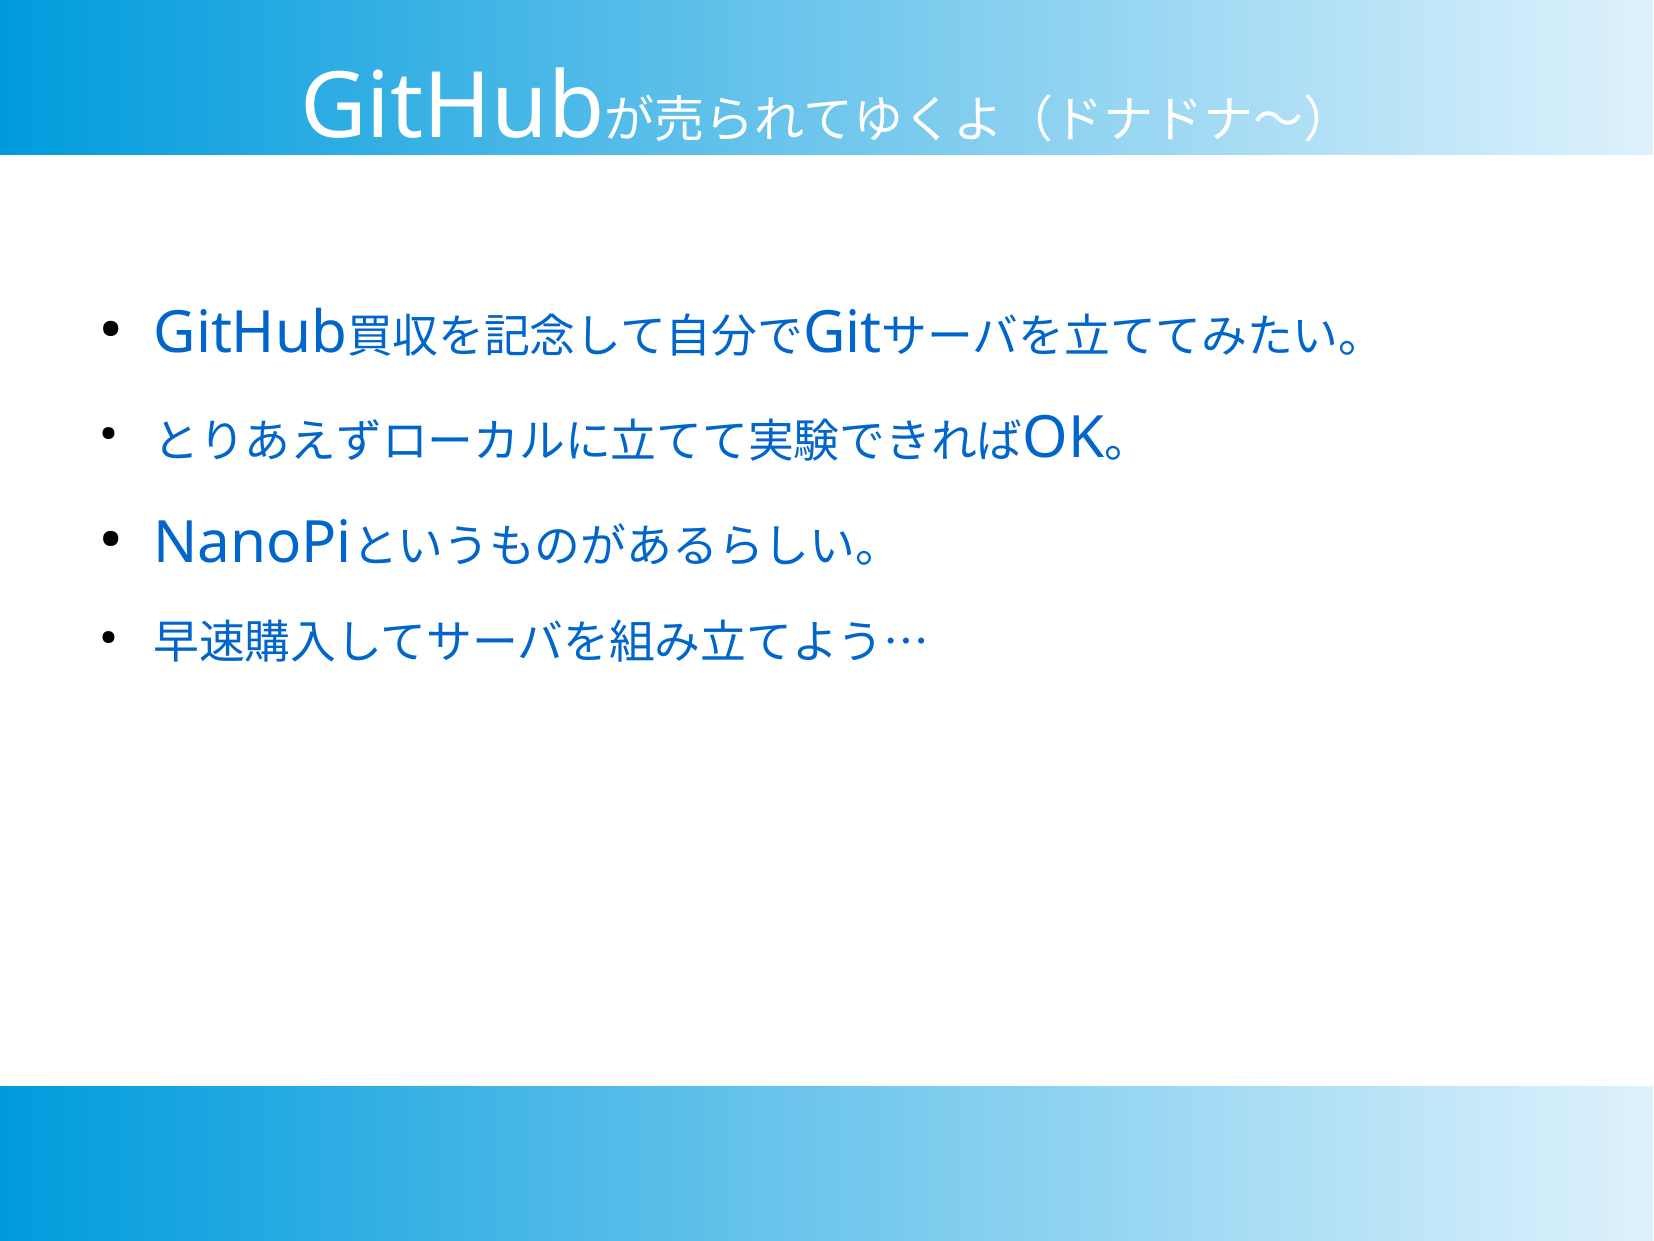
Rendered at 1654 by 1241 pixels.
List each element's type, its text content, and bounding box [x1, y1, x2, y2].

title GitHubが売られてゆくよ（ドナドナ〜） [82, 32, 1571, 171]
list GitHub買収を記念して自分でGitサーバを立ててみたい。 とりあえずローカルに立てて実験できればOK。 NanoPiというものがあるらしい。 早速購入してサーバを組み立てよう… [82, 290, 1571, 1010]
